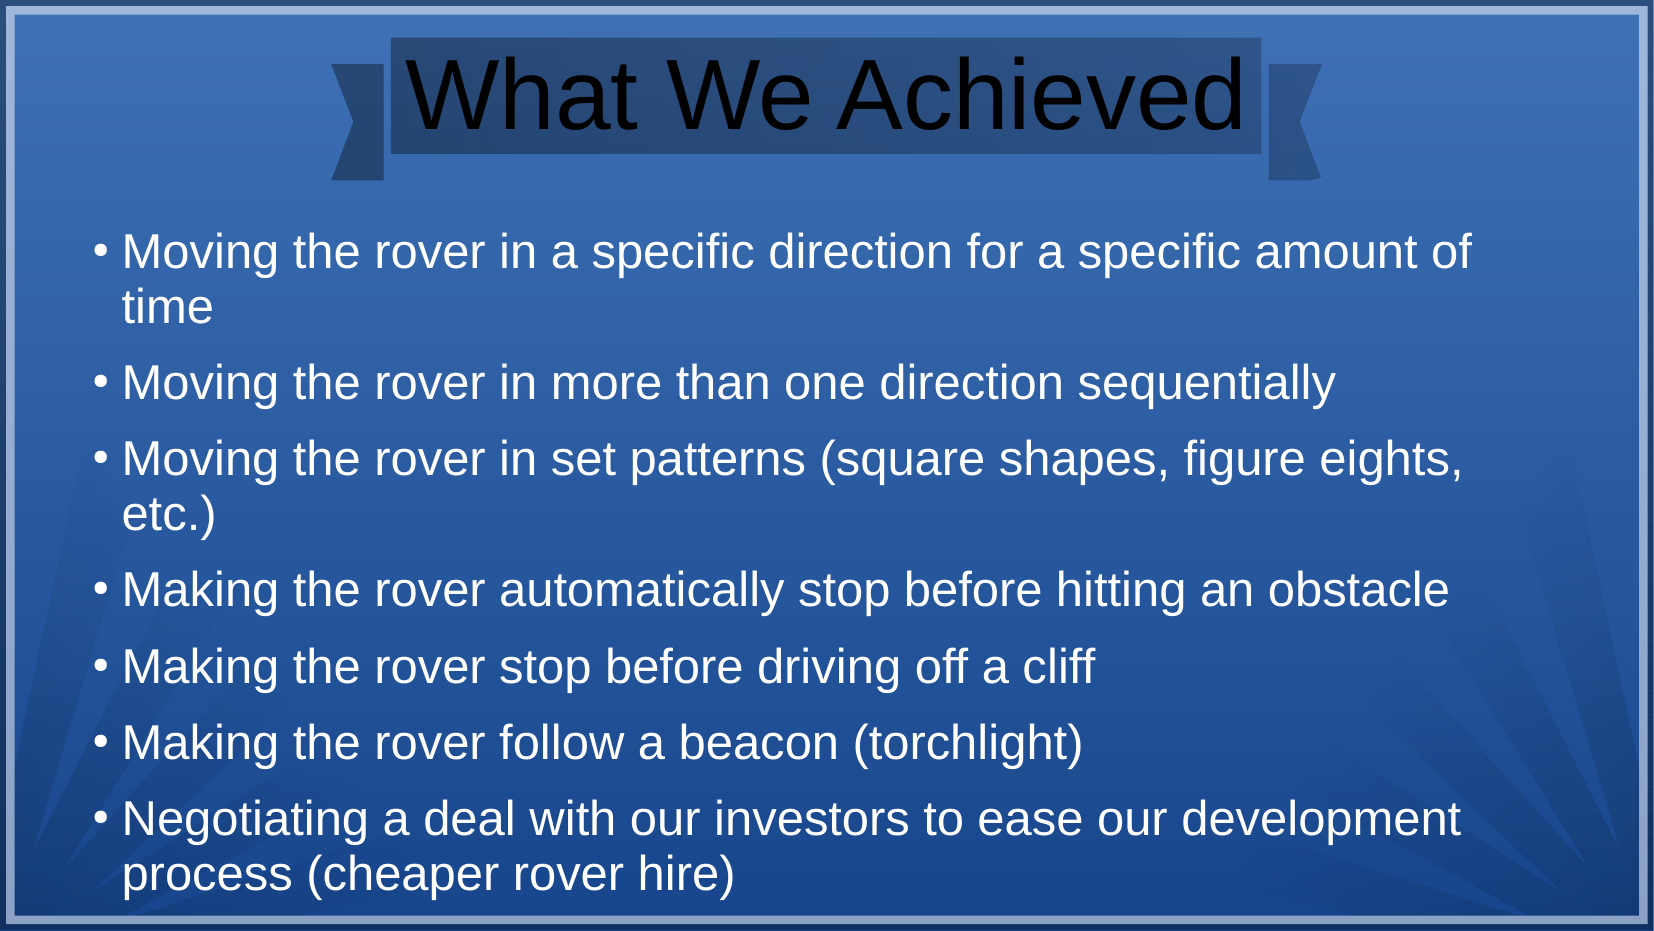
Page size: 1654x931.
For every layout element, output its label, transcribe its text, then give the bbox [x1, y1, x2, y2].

title What We Achieved [389, 35, 1264, 154]
list Moving the rover in a specific direction for a specific amount of time Moving the rover in more than one direction sequentially Moving the rover in set patterns (square shapes, figure eights, etc.) Making the rover automatically stop before hitting an obstacle Making the rover stop before driving off a cliff Making the rover follow a beacon (torchlight) Negotiating a deal with our investors to ease our development process (cheaper rover hire) [82, 224, 1571, 904]
